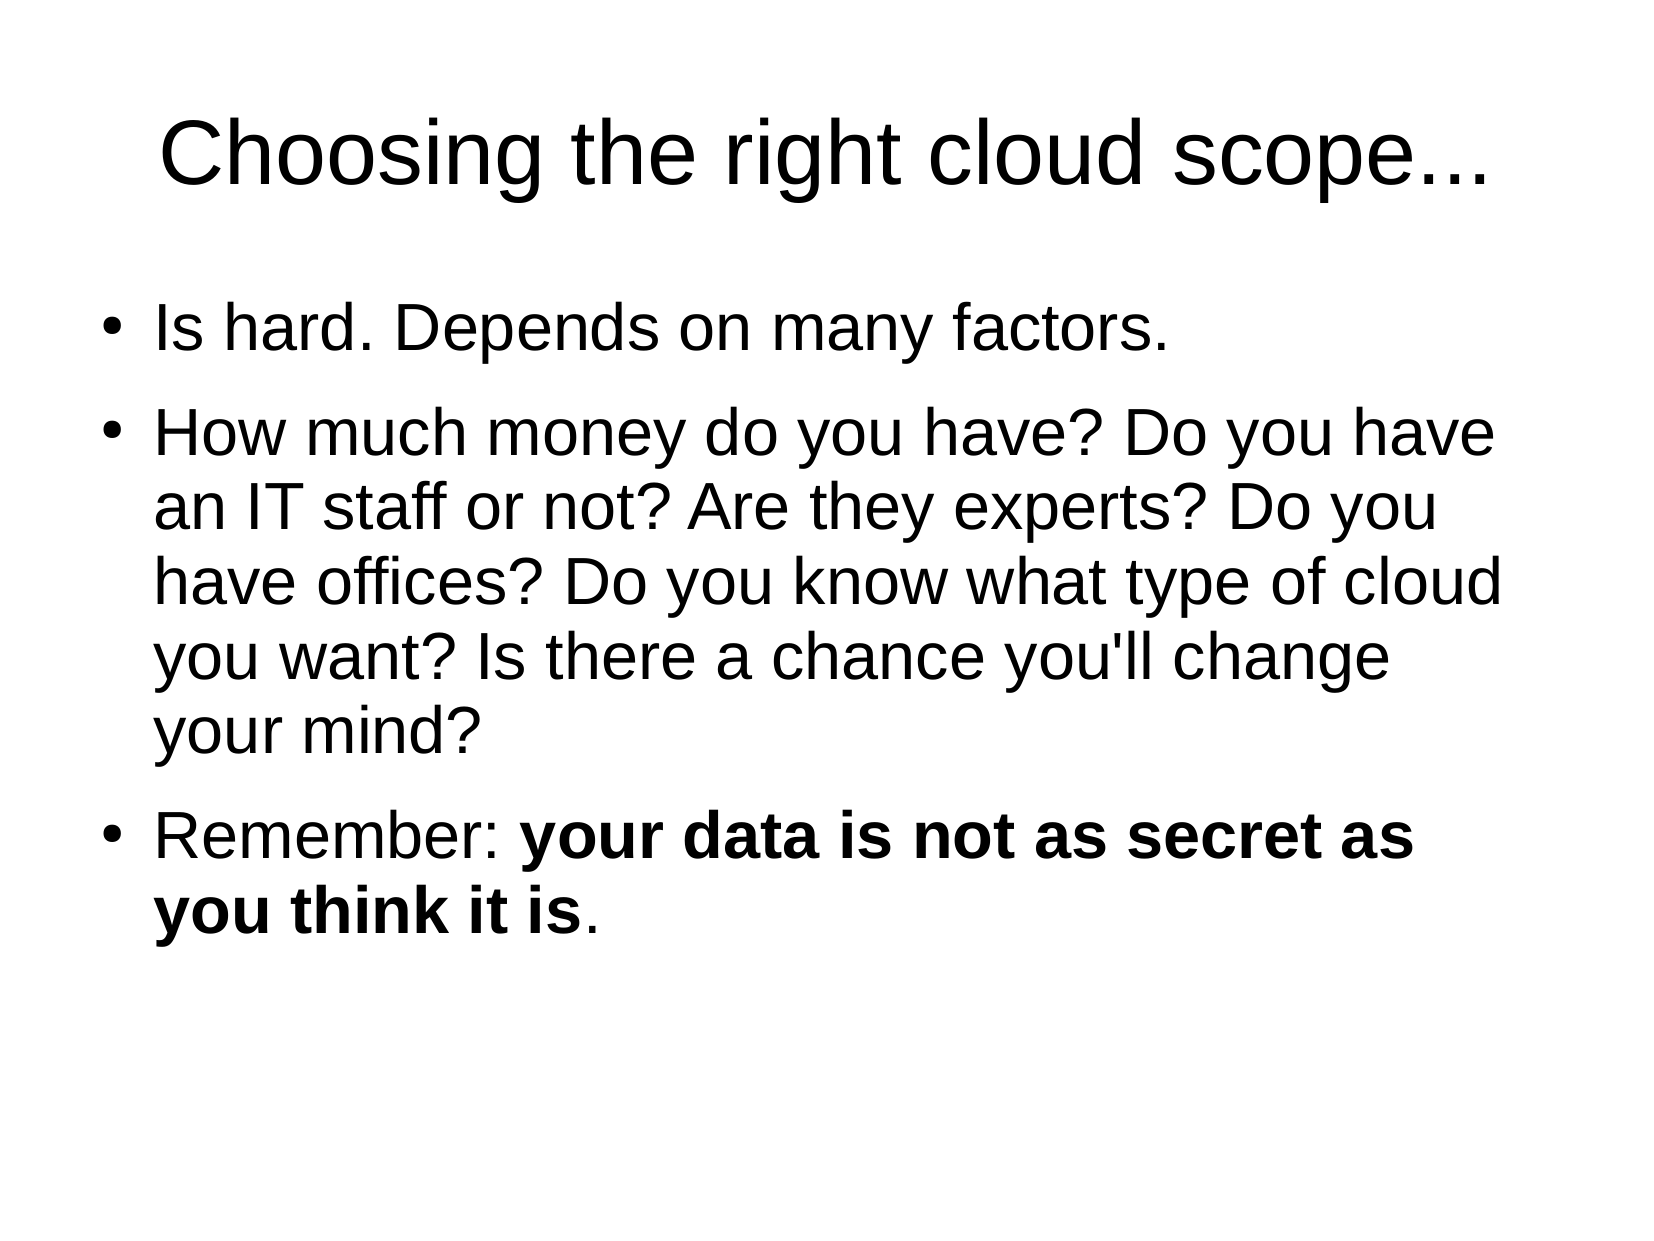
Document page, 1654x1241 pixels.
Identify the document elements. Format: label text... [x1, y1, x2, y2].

list Is hard. Depends on many factors. How much money do you have? Do you have an IT staff or not? Are they experts? Do you have offices? Do you know what type of cloud you want? Is there a chance you'll change your mind? Remember: your data is not as secret as you think it is. [82, 290, 1538, 1010]
title Choosing the right cloud scope... [82, 49, 1571, 257]
